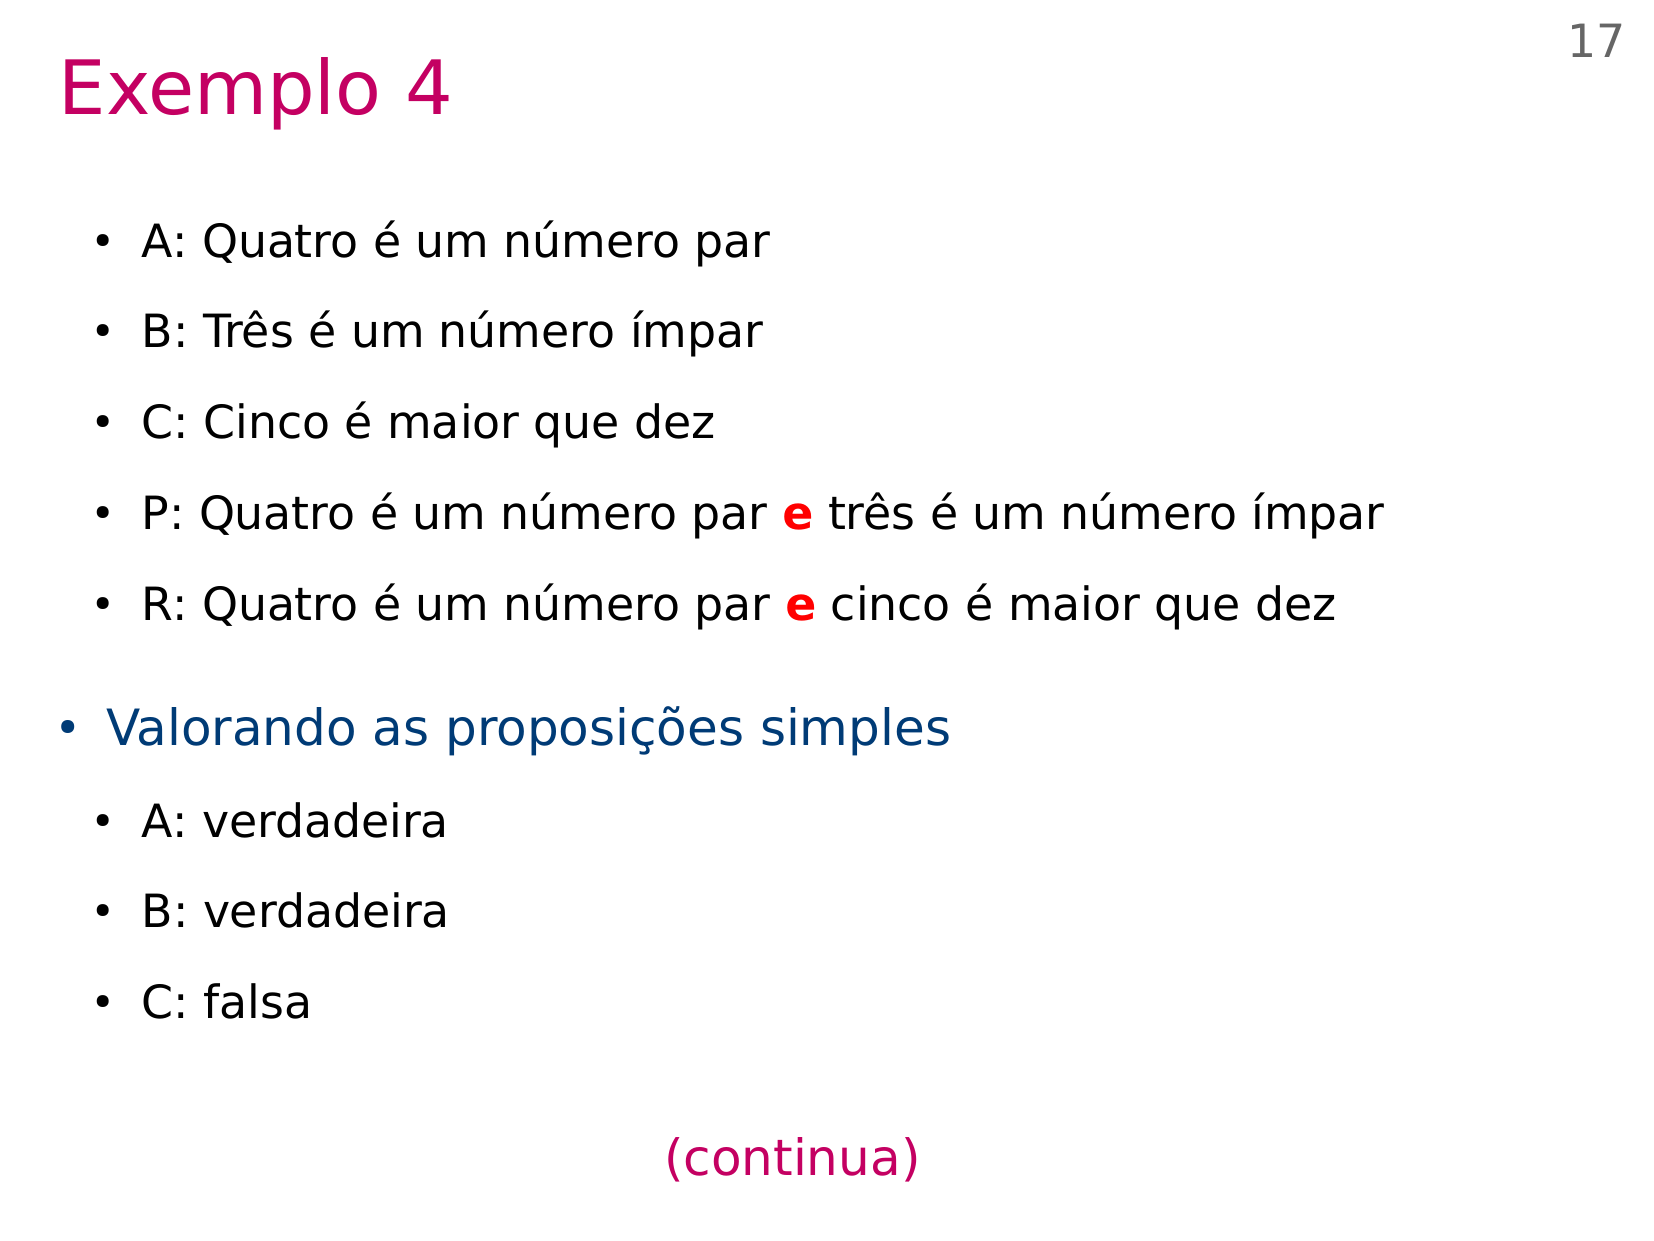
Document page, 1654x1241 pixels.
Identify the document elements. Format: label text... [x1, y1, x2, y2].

text_box (continua) [649, 1122, 936, 1196]
title Exemplo 4 [59, 29, 1625, 148]
list A: Quatro é um número par B: Três é um número ímpar C: Cinco é maior que dez P: Quatro é um número par e três é um número ímpar R: Quatro é um número par e cinco é maior que dez Valorando as proposições simples A: verdadeira B: verdadeira C: falsa [59, 206, 1625, 1211]
